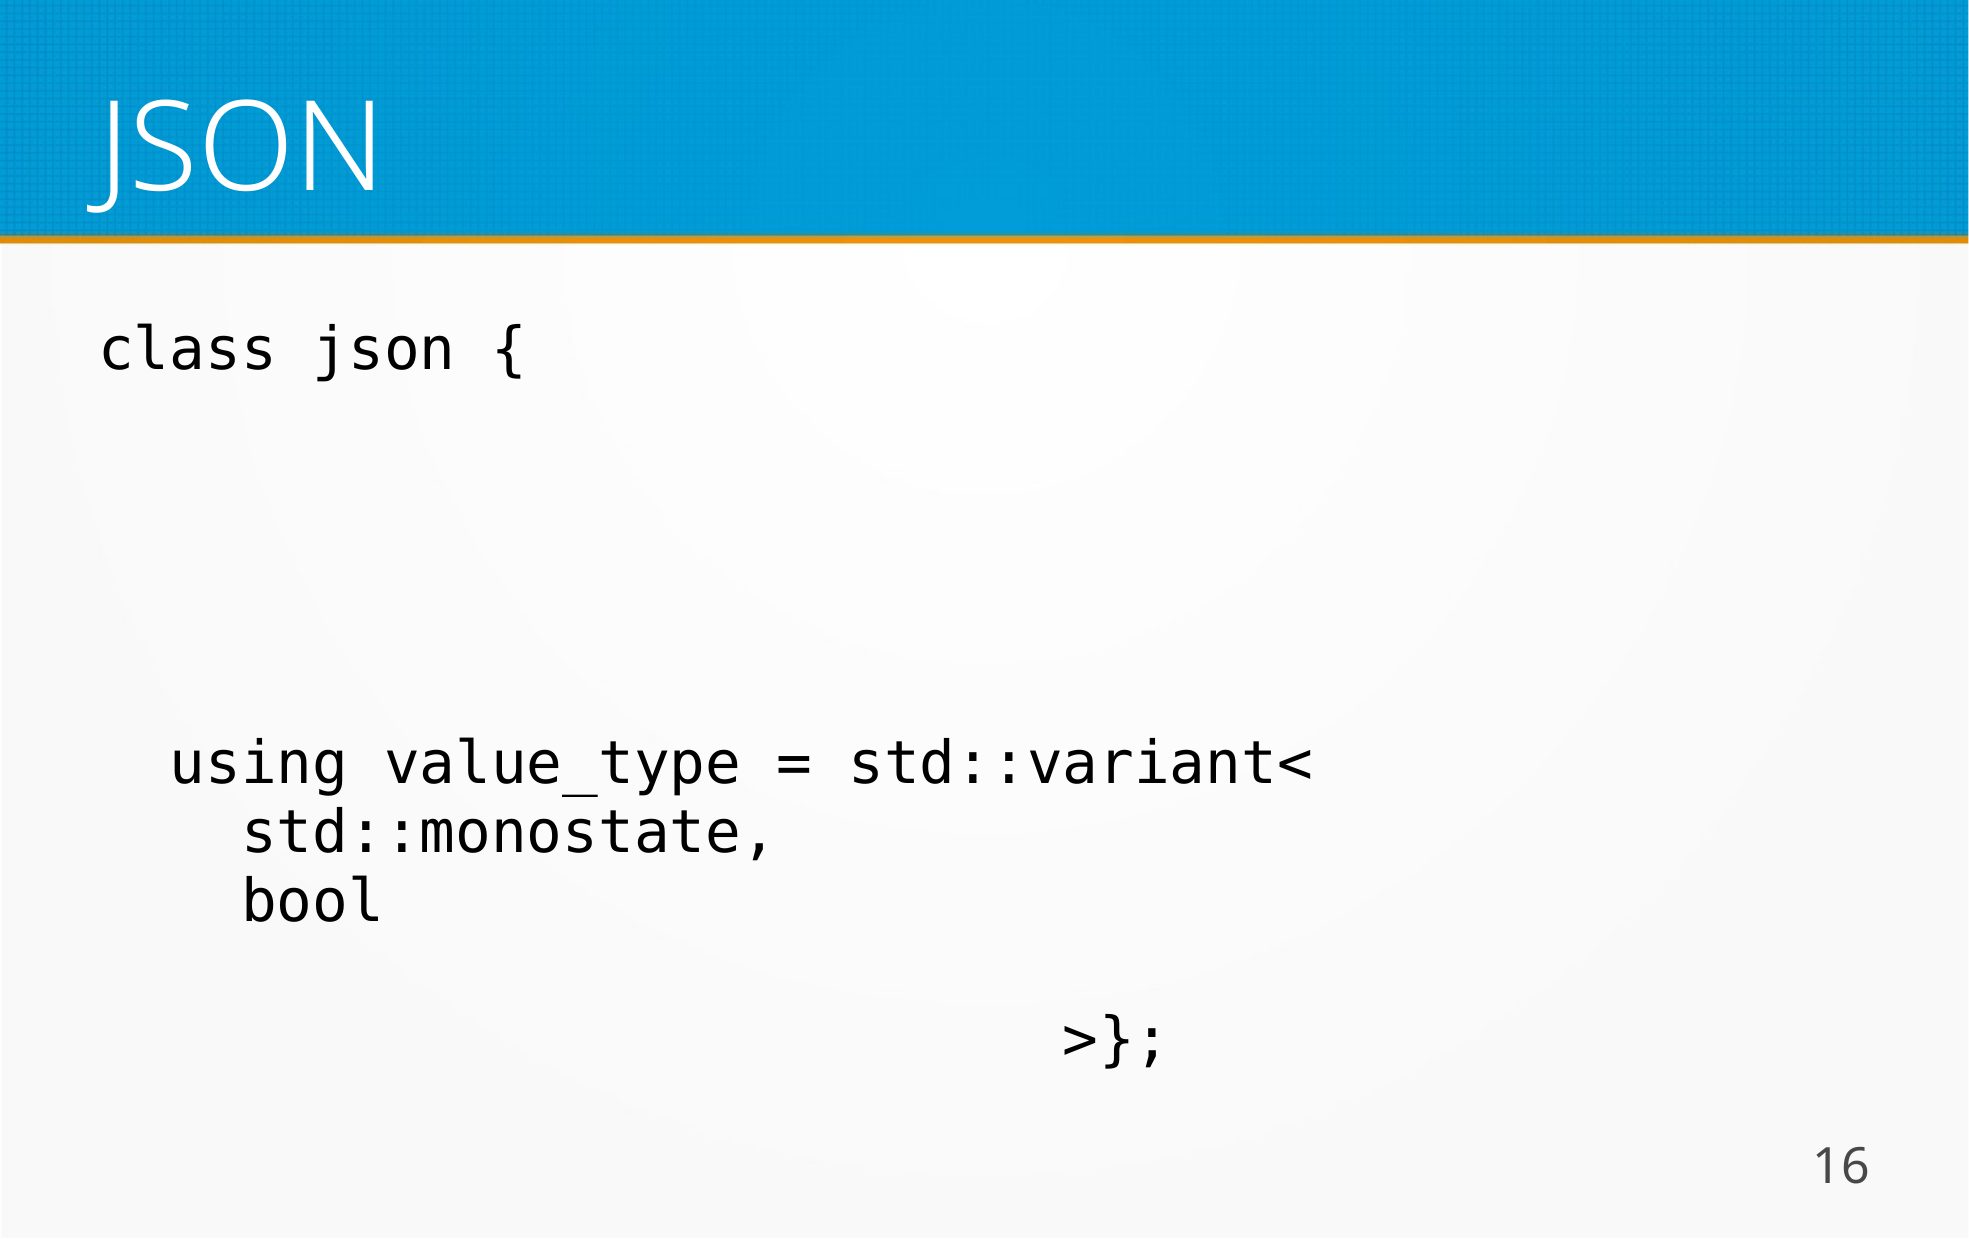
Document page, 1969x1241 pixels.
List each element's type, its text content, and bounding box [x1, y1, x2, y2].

title JSON [98, 19, 1870, 227]
list class json { using value_type = std::variant< std::monostate, bool >}; [98, 315, 1861, 1081]
picture [0, 233, 1969, 1241]
